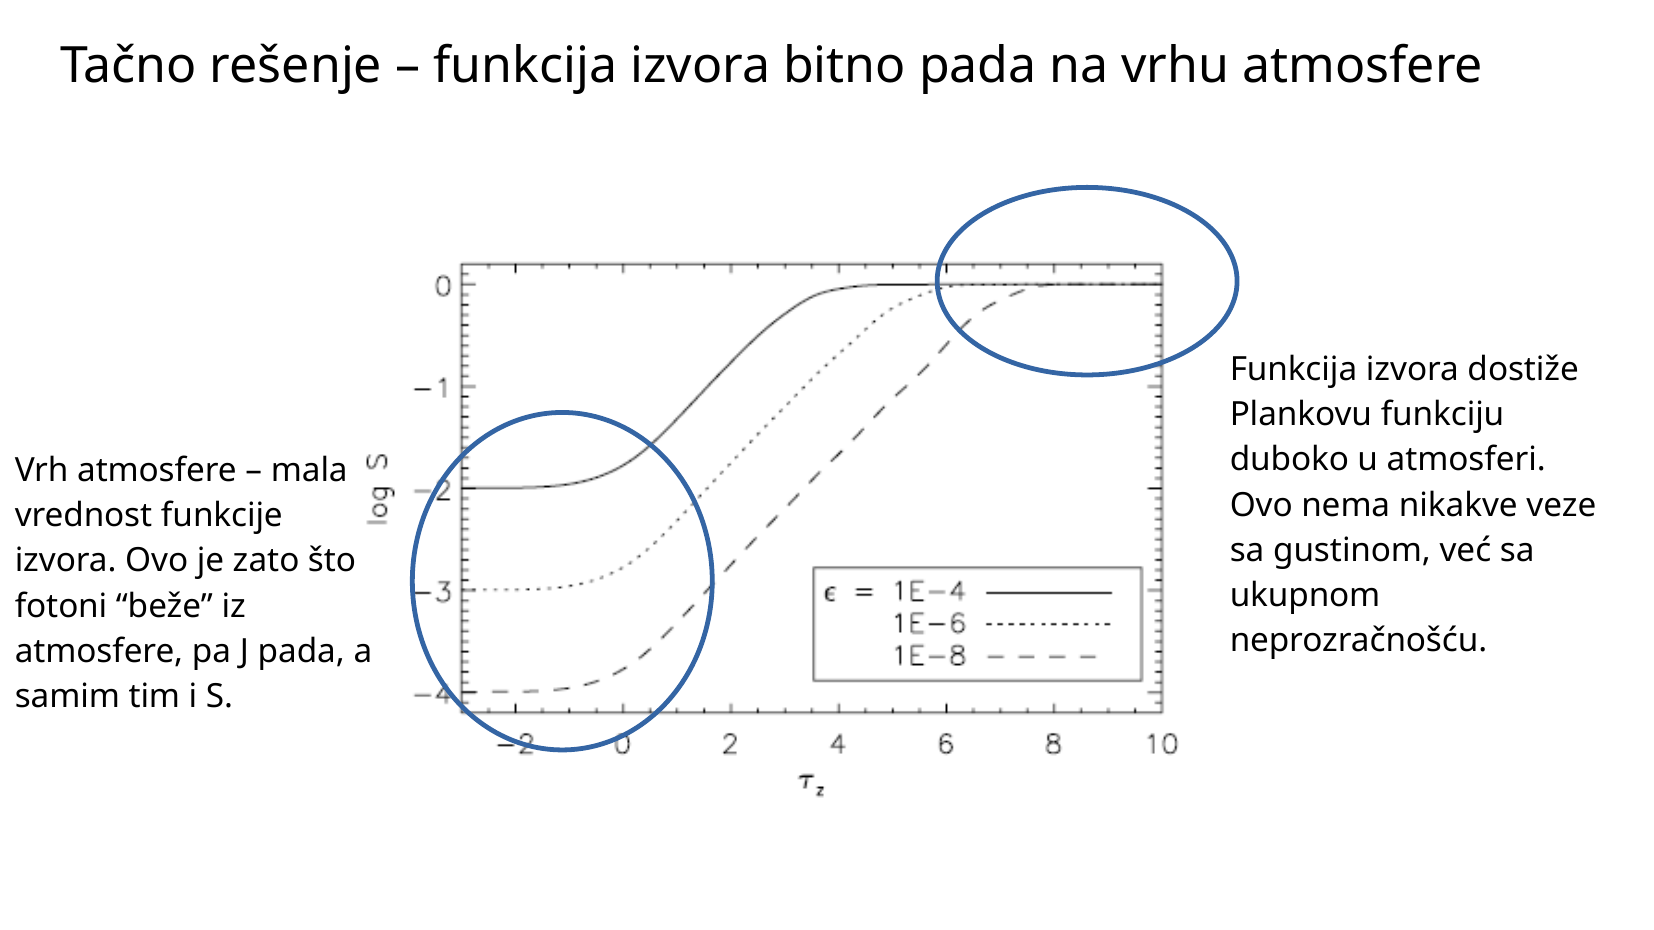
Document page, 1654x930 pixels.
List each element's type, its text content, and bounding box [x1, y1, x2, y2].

picture [940, 242, 1216, 372]
text_box Vrh atmosfere – mala vrednost funkcije izvora. Ovo je zato što fotoni “beže” iz atmosfere, pa J pada, a samim tim i S. [0, 438, 397, 913]
picture [356, 242, 1216, 820]
title Tačno rešenje – funkcija izvora bitno pada na vrhu atmosfere [59, 13, 1648, 113]
text_box Funkcija izvora dostiže Plankovu funkciju duboko u atmosferi. Ovo nema nikakve veze sa gustinom, već sa ukupnom neprozračnošću. [1215, 337, 1612, 710]
